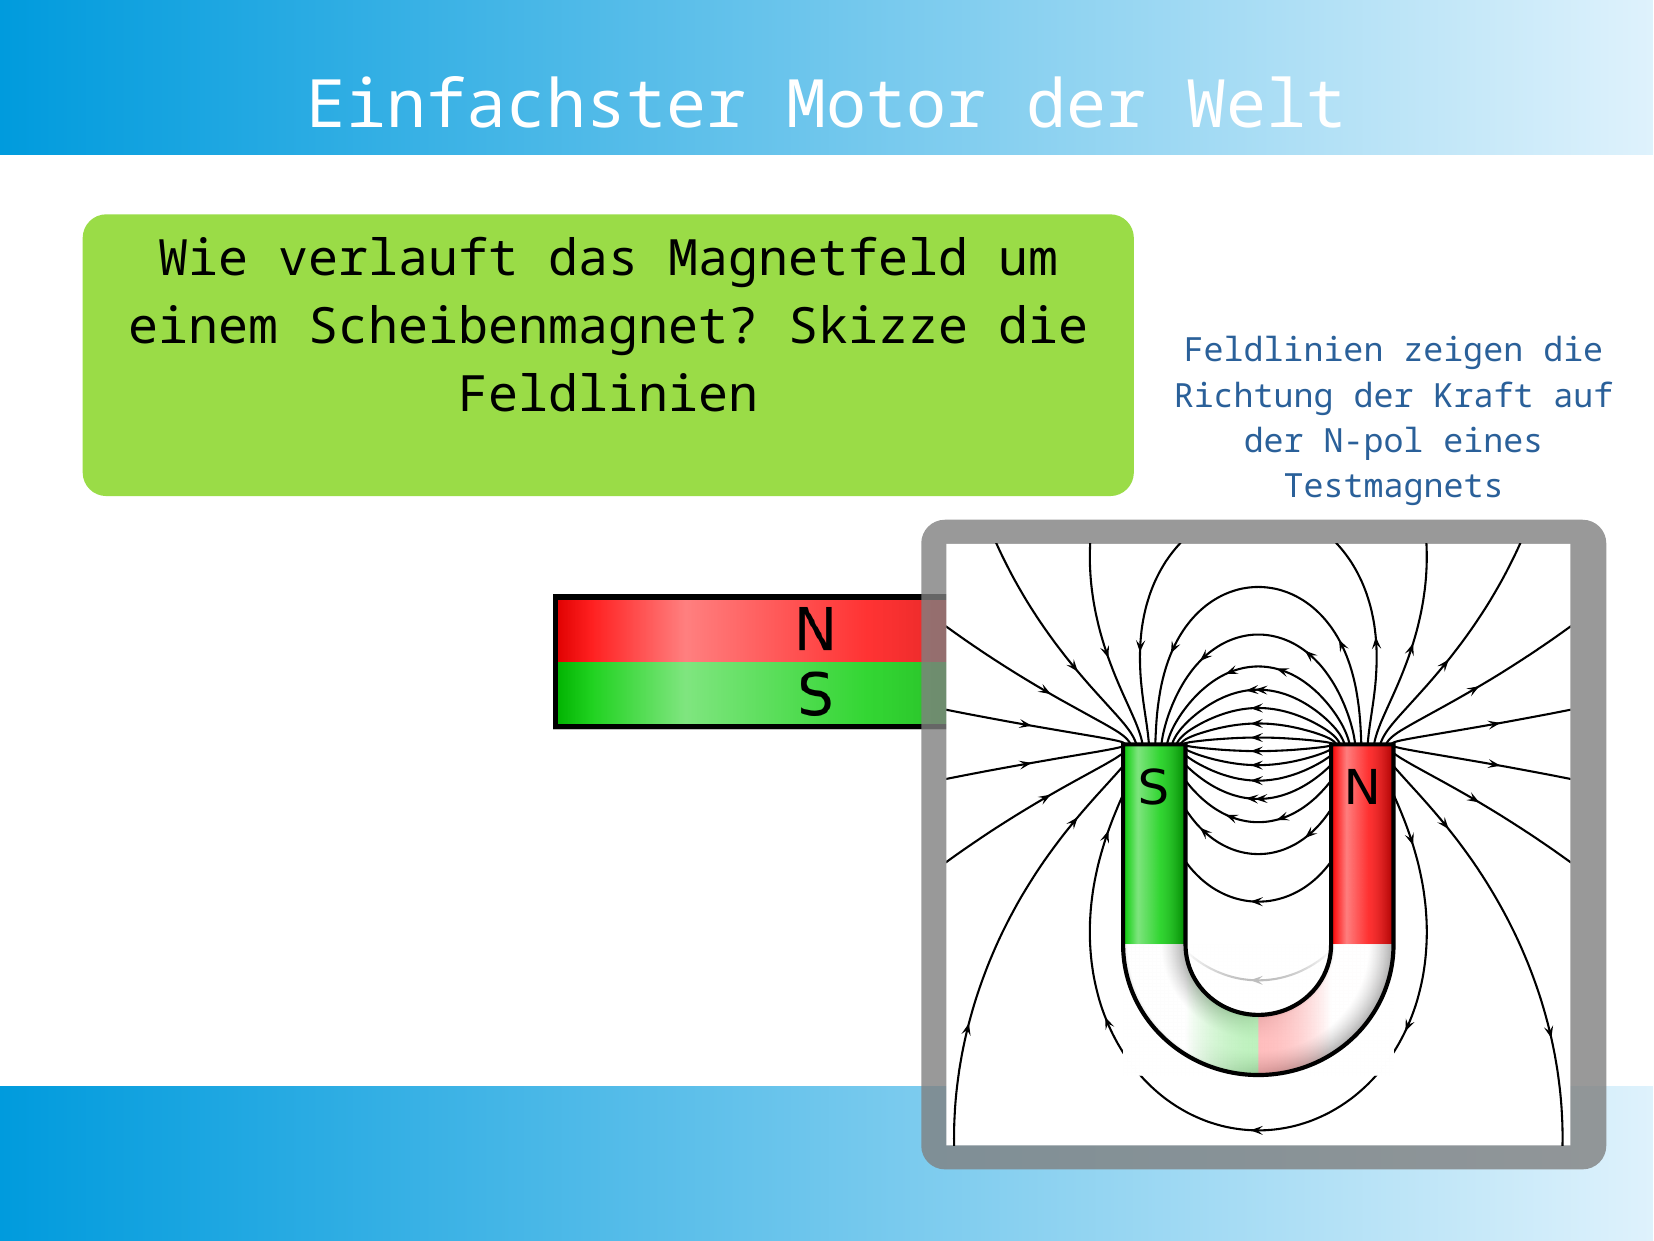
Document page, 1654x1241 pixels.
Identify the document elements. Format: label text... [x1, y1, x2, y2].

picture [945, 543, 1571, 1146]
title Einfachster Motor der Welt [82, 49, 1571, 155]
text_box Wie verlauft das Magnetfeld um einem Scheibenmagnet? Skizze die Feldlinien [82, 214, 1134, 497]
text_box Feldlinien zeigen die Richtung der Kraft auf der N-pol eines Testmagnets [1157, 318, 1630, 511]
text_box [921, 519, 1607, 1170]
picture [472, 519, 921, 768]
